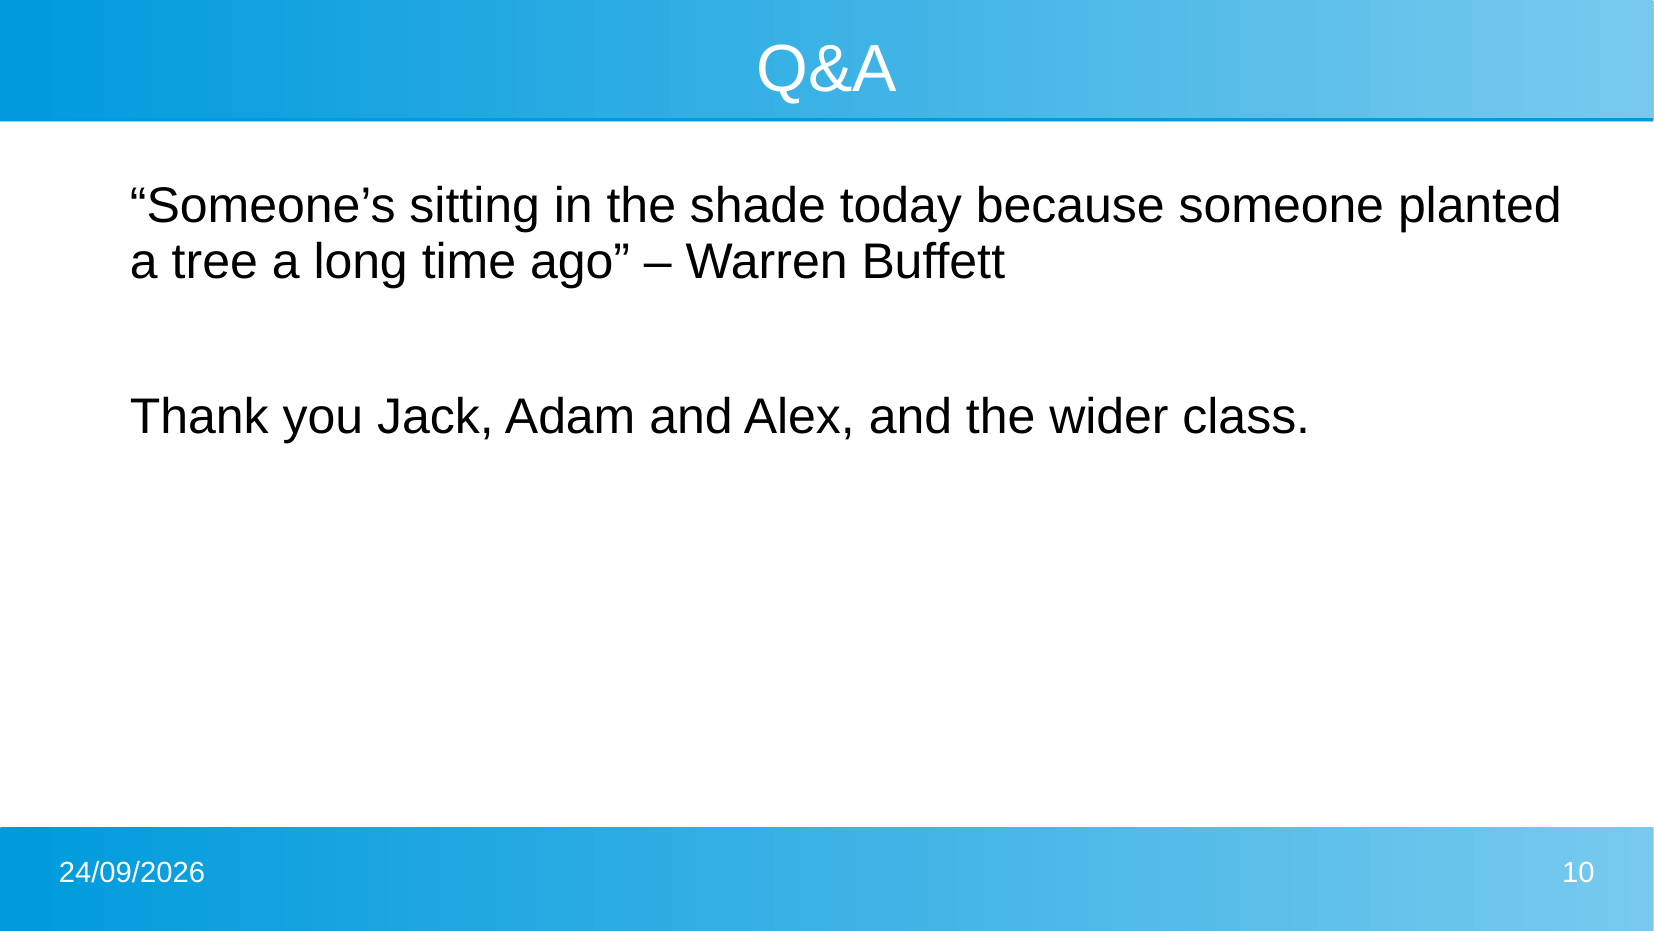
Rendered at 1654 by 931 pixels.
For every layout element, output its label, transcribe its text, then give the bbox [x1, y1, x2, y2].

list “Someone’s sitting in the shade today because someone planted a tree a long time ago” – Warren Buffett Thank you Jack, Adam and Alex, and the wider class. [59, 177, 1595, 532]
title Q&A [59, 29, 1595, 108]
